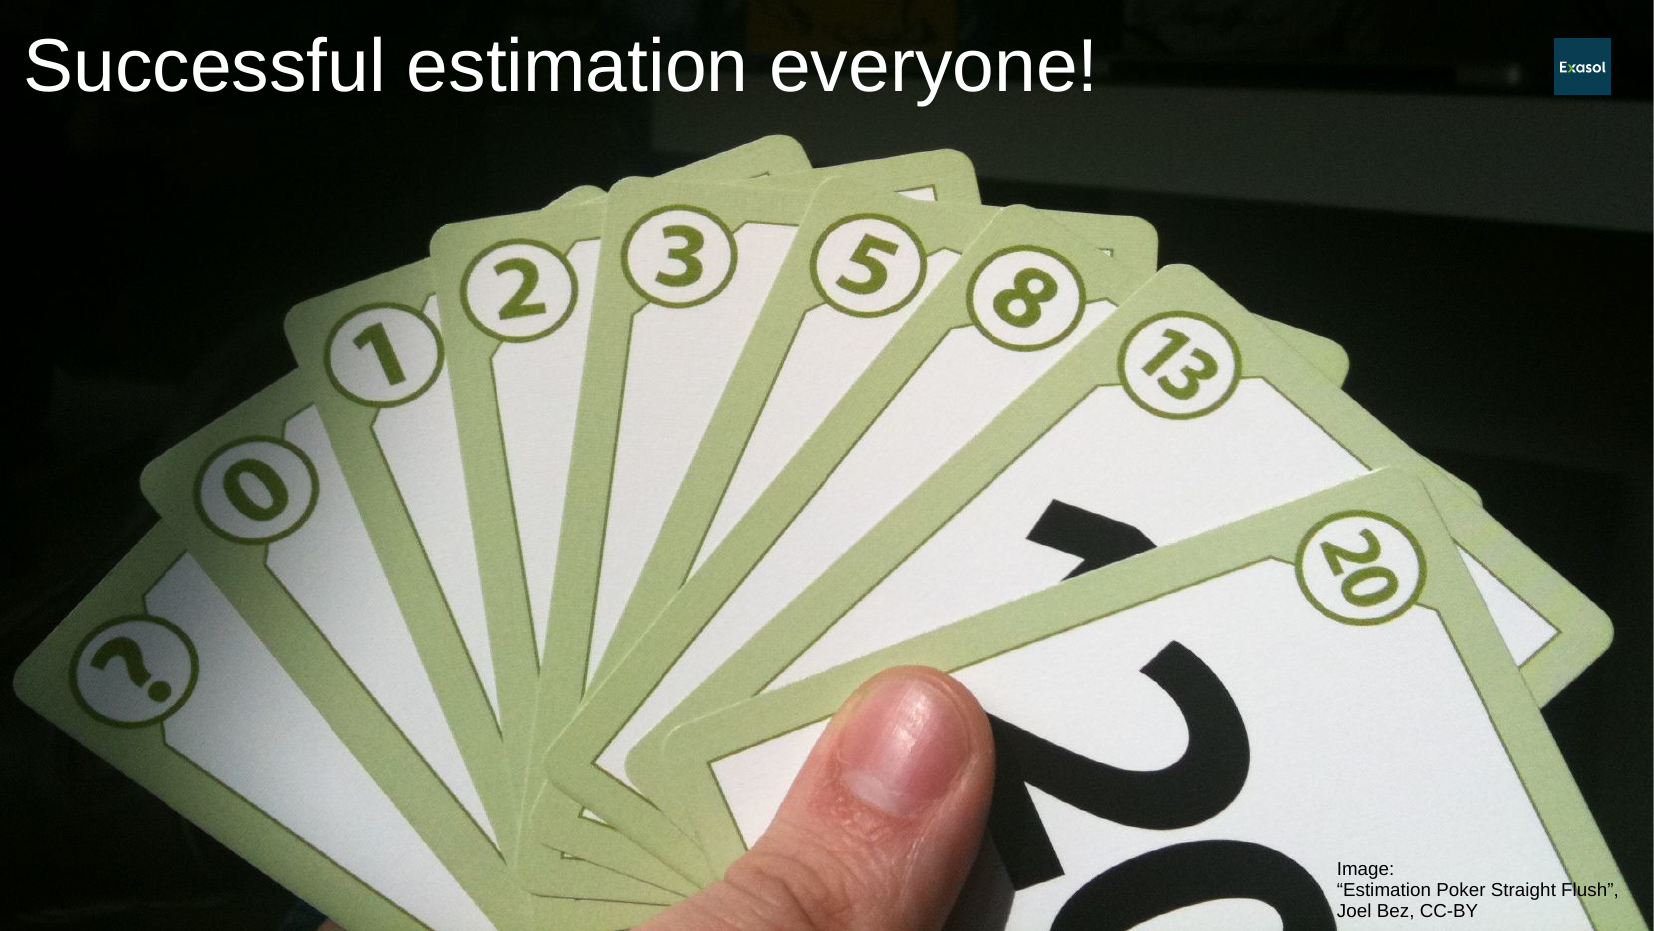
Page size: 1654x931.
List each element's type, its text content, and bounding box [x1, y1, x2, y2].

title Successful estimation everyone! [23, 11, 1589, 119]
text_box Image: “Estimation Poker Straight Flush”, Joel Bez, CC-BY [1322, 850, 1654, 929]
picture [0, 0, 1654, 931]
